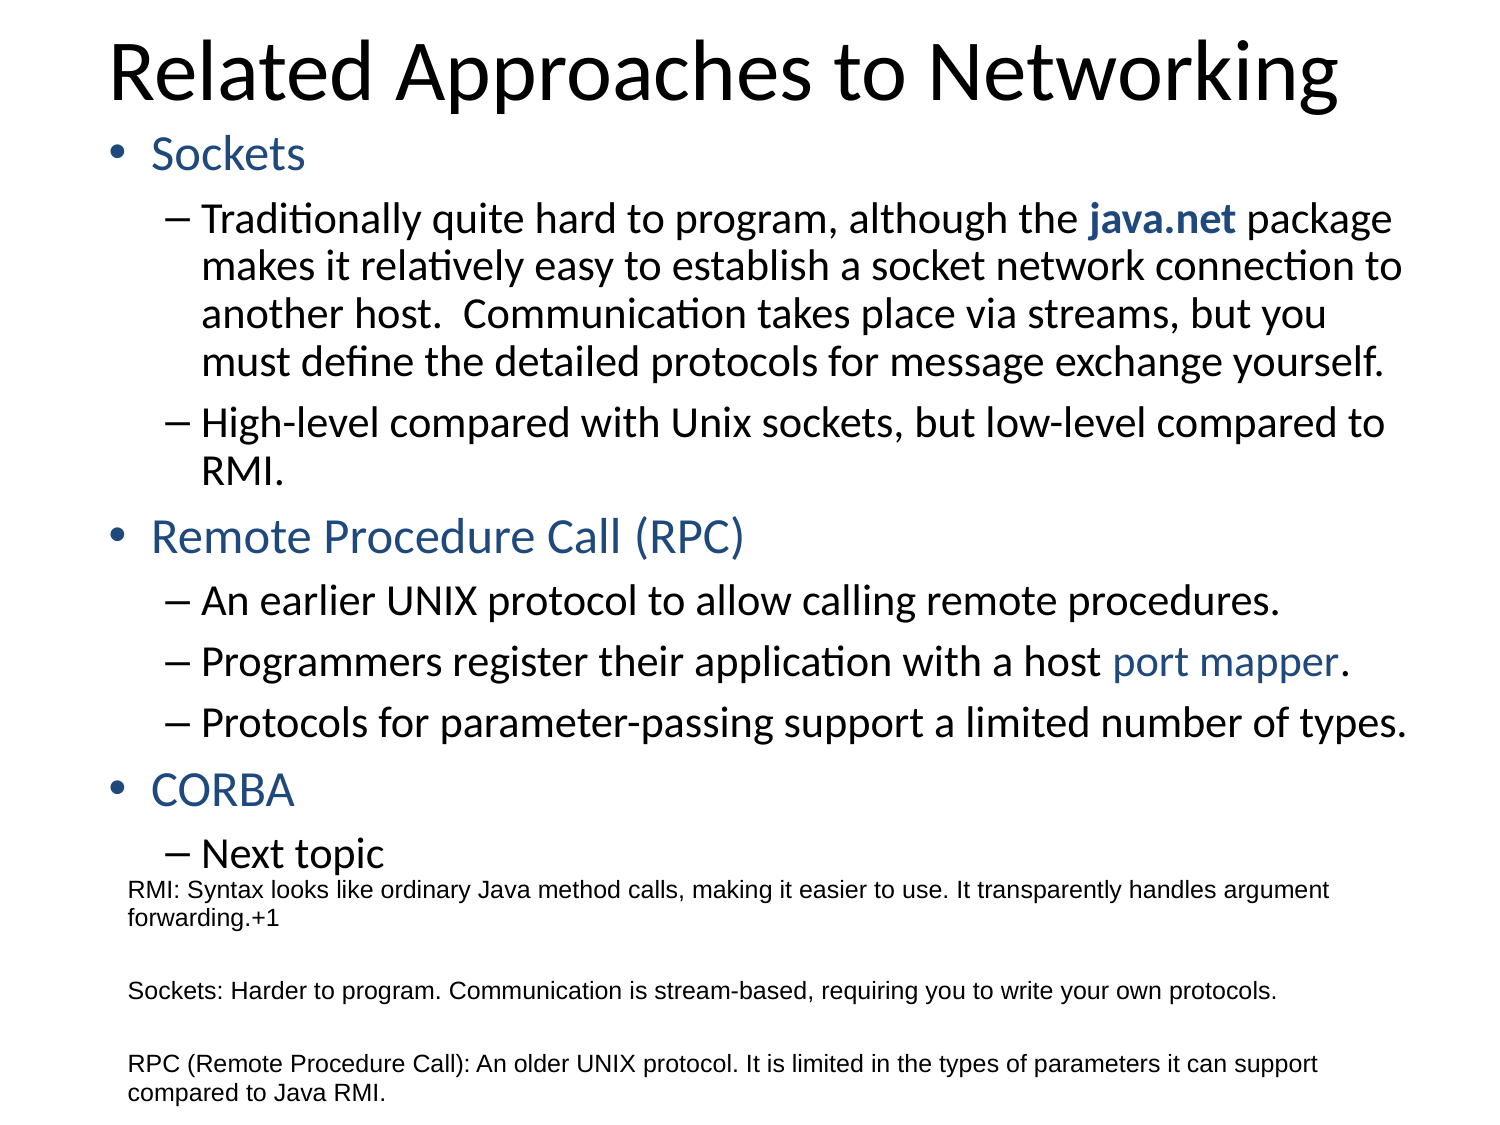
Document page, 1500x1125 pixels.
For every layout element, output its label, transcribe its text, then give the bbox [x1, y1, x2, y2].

text_box RMI: Syntax looks like ordinary Java method calls, making it easier to use. It transparently handles argument forwarding.+1 Sockets: Harder to program. Communication is stream-based, requiring you to write your own protocols. RPC (Remote Procedure Call): An older UNIX protocol. It is limited in the types of parameters it can support compared to Java RMI. [112, 867, 1351, 1125]
title Related Approaches to Networking [75, 0, 1375, 132]
list Sockets Traditionally quite hard to program, although the java.net package makes it relatively easy to establish a socket network connection to another host. Communication takes place via streams, but you must define the detailed protocols for message exchange yourself. High-level compared with Unix sockets, but low-level compared to RMI. Remote Procedure Call (RPC) An earlier UNIX protocol to allow calling remote procedures. Programmers register their application with a host port mapper. Protocols for parameter-passing support a limited number of types. CORBA Next topic [93, 119, 1431, 970]
